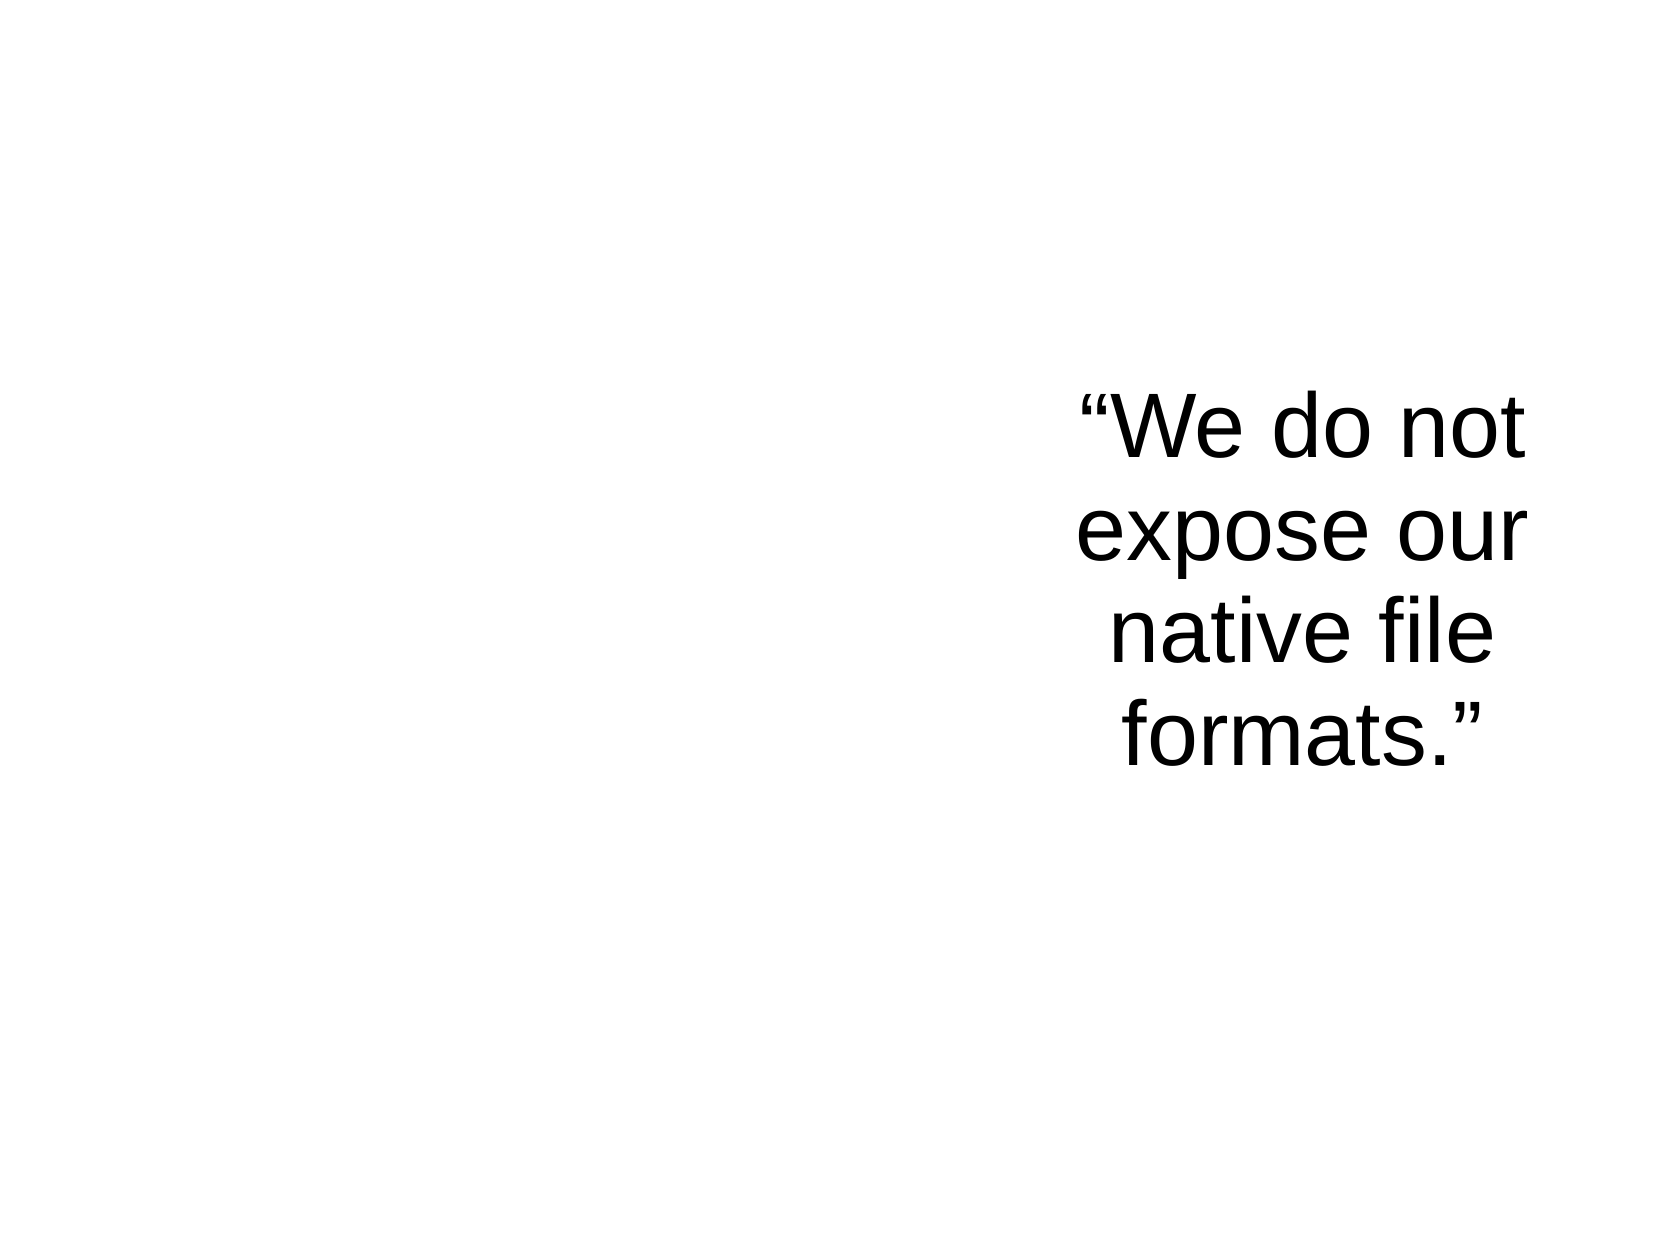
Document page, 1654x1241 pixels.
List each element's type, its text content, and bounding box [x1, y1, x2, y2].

title “We do not expose our native file formats.” [1035, 49, 1571, 1111]
